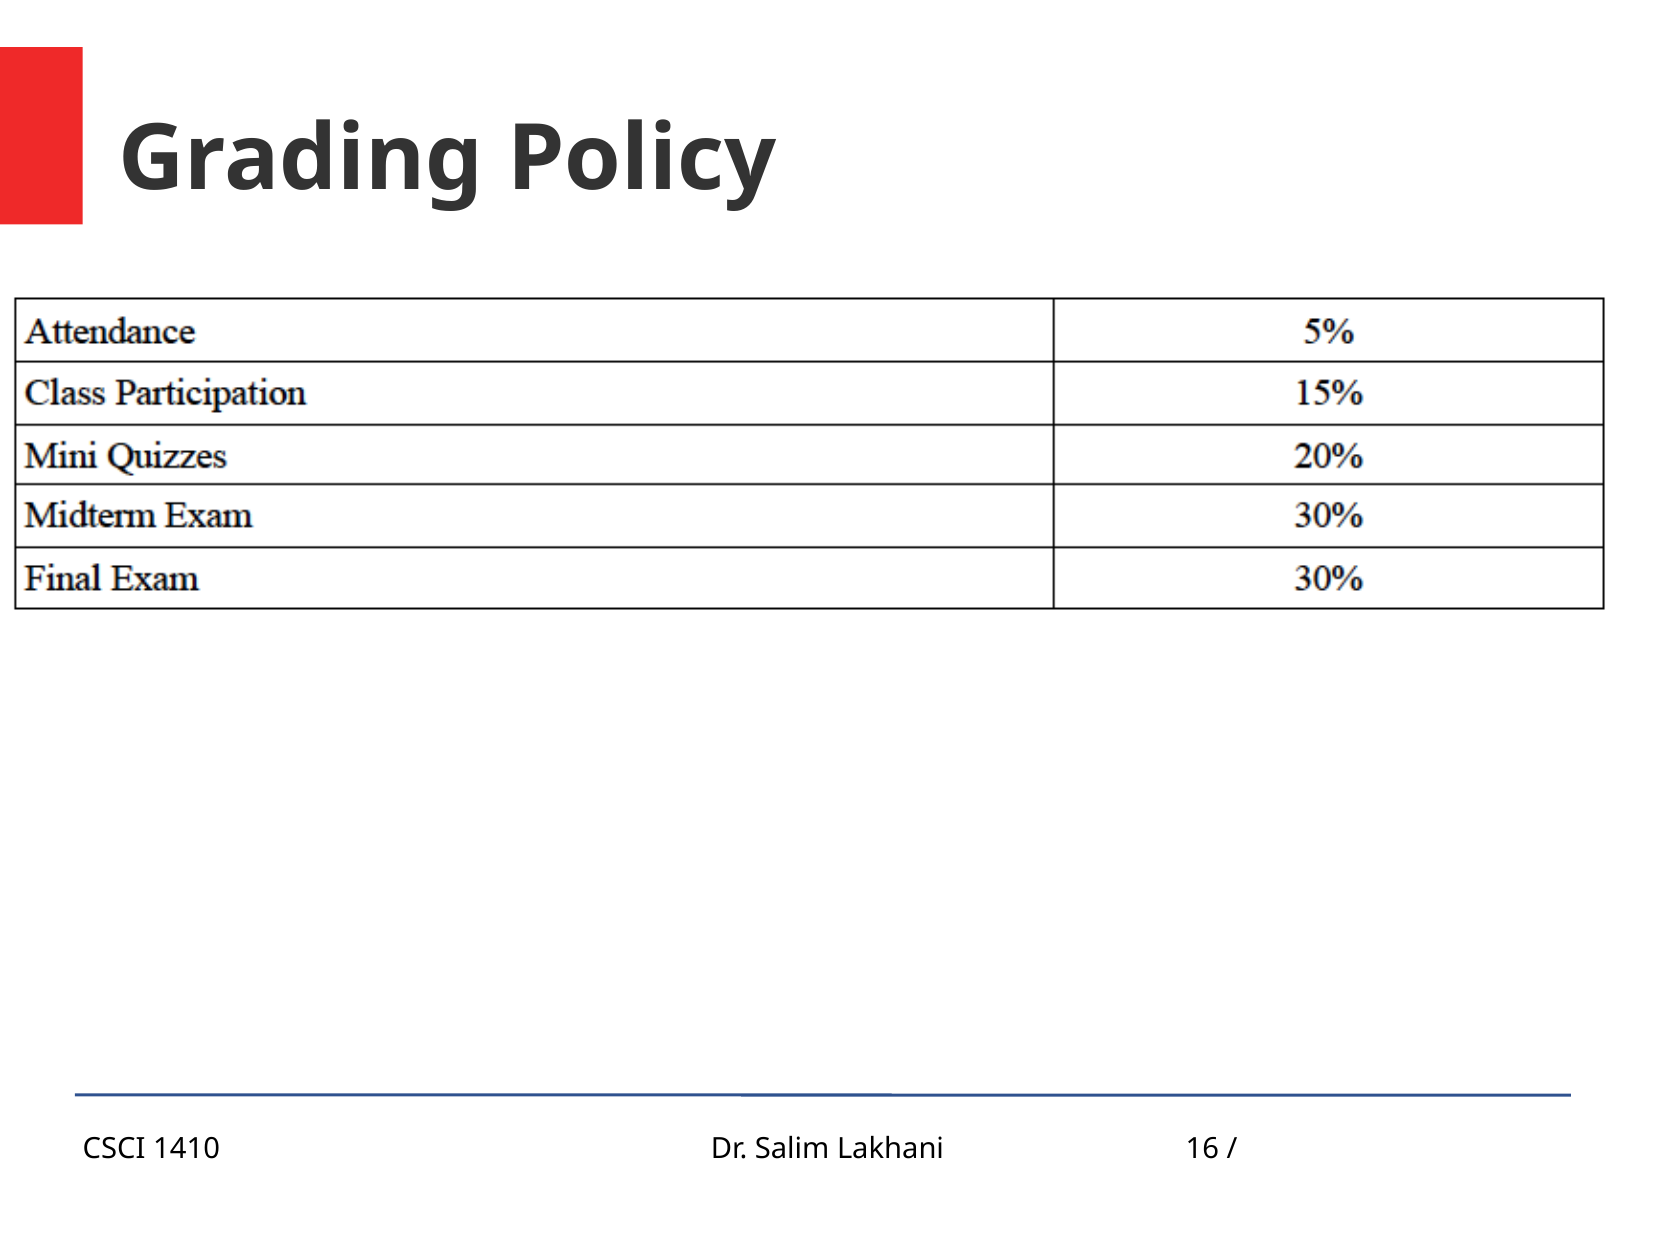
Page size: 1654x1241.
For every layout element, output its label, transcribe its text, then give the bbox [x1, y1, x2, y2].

text_box / [1185, 1129, 1571, 1216]
text_box Dr. Salim Lakhani [565, 1129, 1090, 1216]
text_box CSCI 1410 [82, 1129, 468, 1216]
picture [0, 275, 1651, 631]
title Grading Policy [118, 49, 1571, 257]
